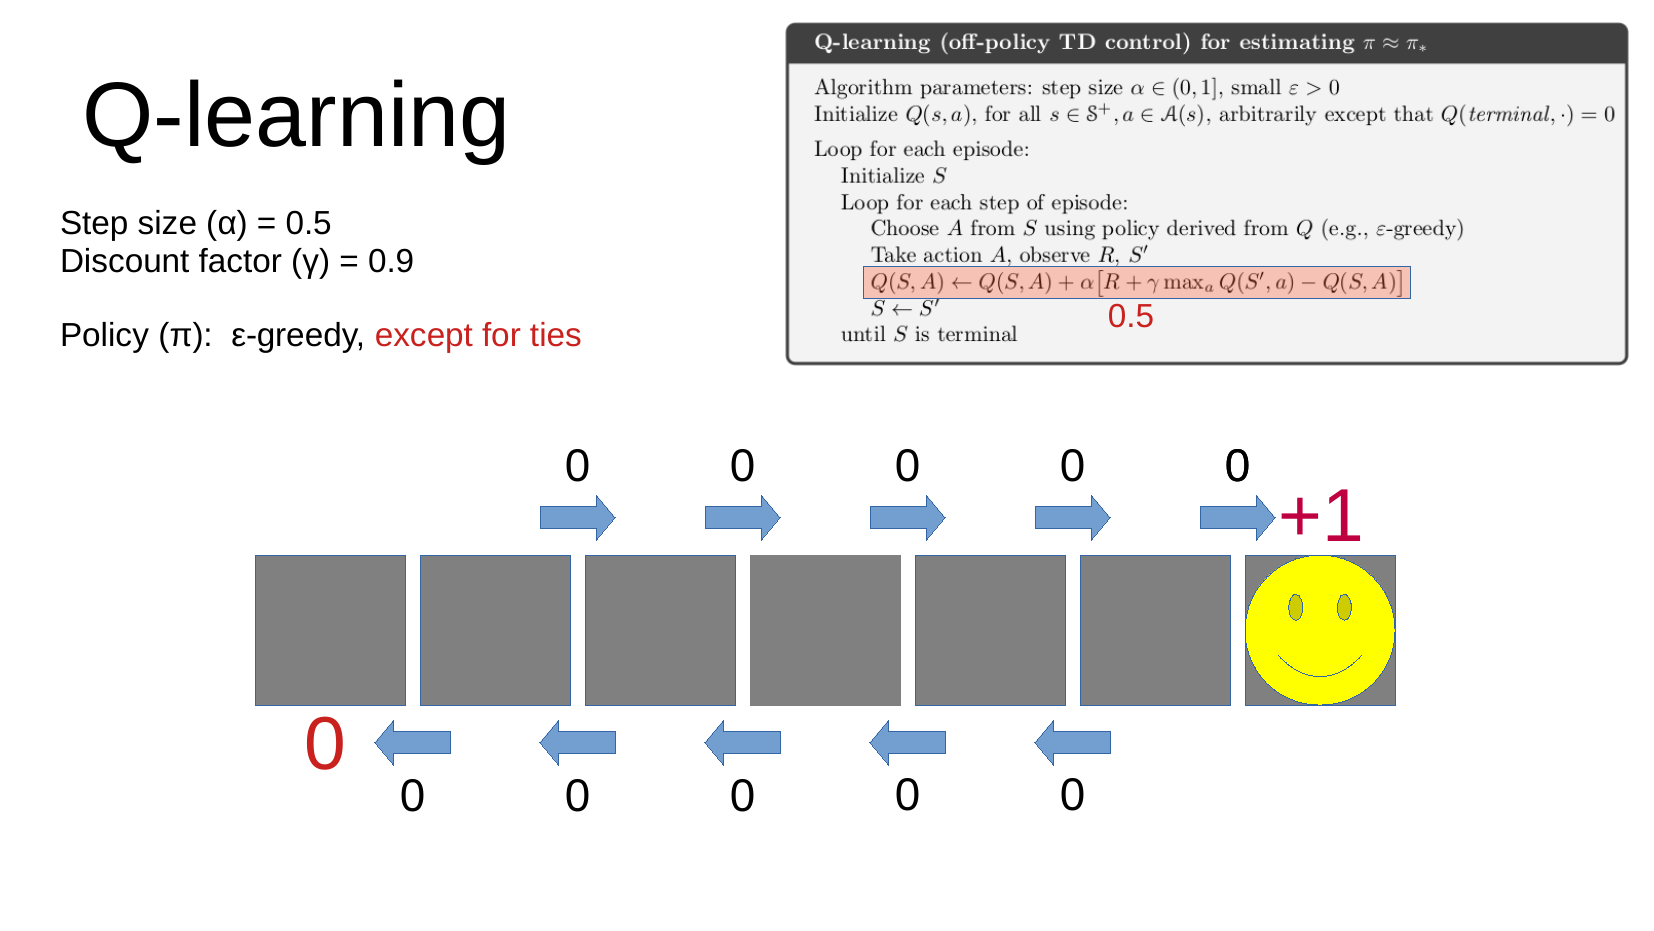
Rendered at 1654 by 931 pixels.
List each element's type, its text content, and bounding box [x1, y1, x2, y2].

text_box [539, 720, 616, 750]
text_box [704, 720, 781, 750]
text_box [1034, 720, 1111, 750]
text_box [1080, 555, 1231, 706]
title 0 [1020, 750, 1126, 840]
text_box [540, 511, 616, 541]
title 0 [855, 420, 961, 511]
text_box [863, 266, 1411, 299]
title Q-learning [82, 37, 773, 193]
title 0 [360, 750, 466, 841]
title +1 [1268, 471, 1374, 561]
title Step size (α) = 0.5 Discount factor (γ) = 0.9 Policy (π): ε-greedy, except for ties [60, 186, 616, 409]
text_box [705, 511, 781, 541]
text_box [585, 555, 736, 706]
text_box [870, 511, 946, 541]
title 0 [1185, 420, 1291, 511]
text_box [869, 720, 946, 750]
title 0 [690, 420, 796, 511]
text_box [1200, 511, 1268, 541]
title 0 [855, 750, 961, 840]
title 0 [525, 750, 631, 841]
title 0 [525, 420, 631, 511]
title 0 [1020, 420, 1126, 511]
text_box [1035, 511, 1111, 541]
text_box [379, 720, 451, 750]
text_box [750, 555, 901, 706]
title 0 [273, 698, 379, 789]
text_box [420, 555, 571, 706]
text_box [255, 555, 406, 706]
title 0 [690, 750, 796, 841]
text_box [915, 555, 1066, 706]
picture [773, 14, 1637, 376]
title 0.5 [1088, 286, 1164, 346]
text_box [1245, 555, 1396, 706]
